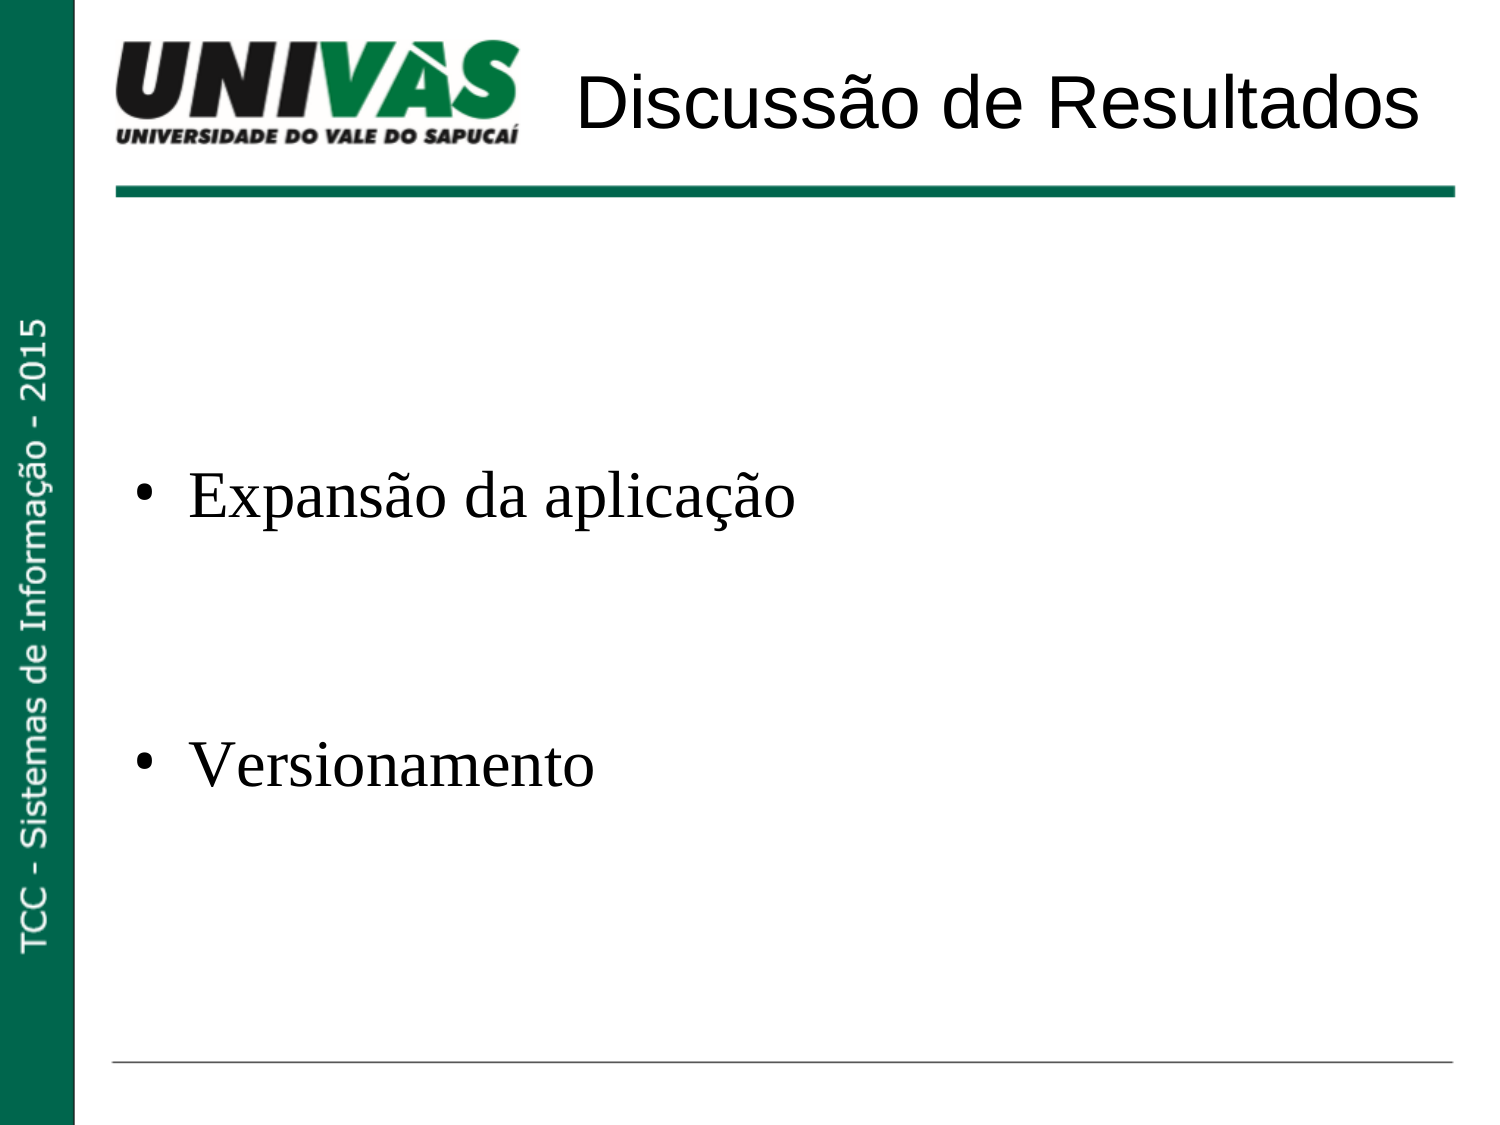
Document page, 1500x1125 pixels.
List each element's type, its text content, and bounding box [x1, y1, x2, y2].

picture [0, 0, 1500, 1125]
title Discussão de Resultados [543, 23, 1454, 174]
text_box Expansão da aplicação Versionamento [117, 403, 1453, 845]
